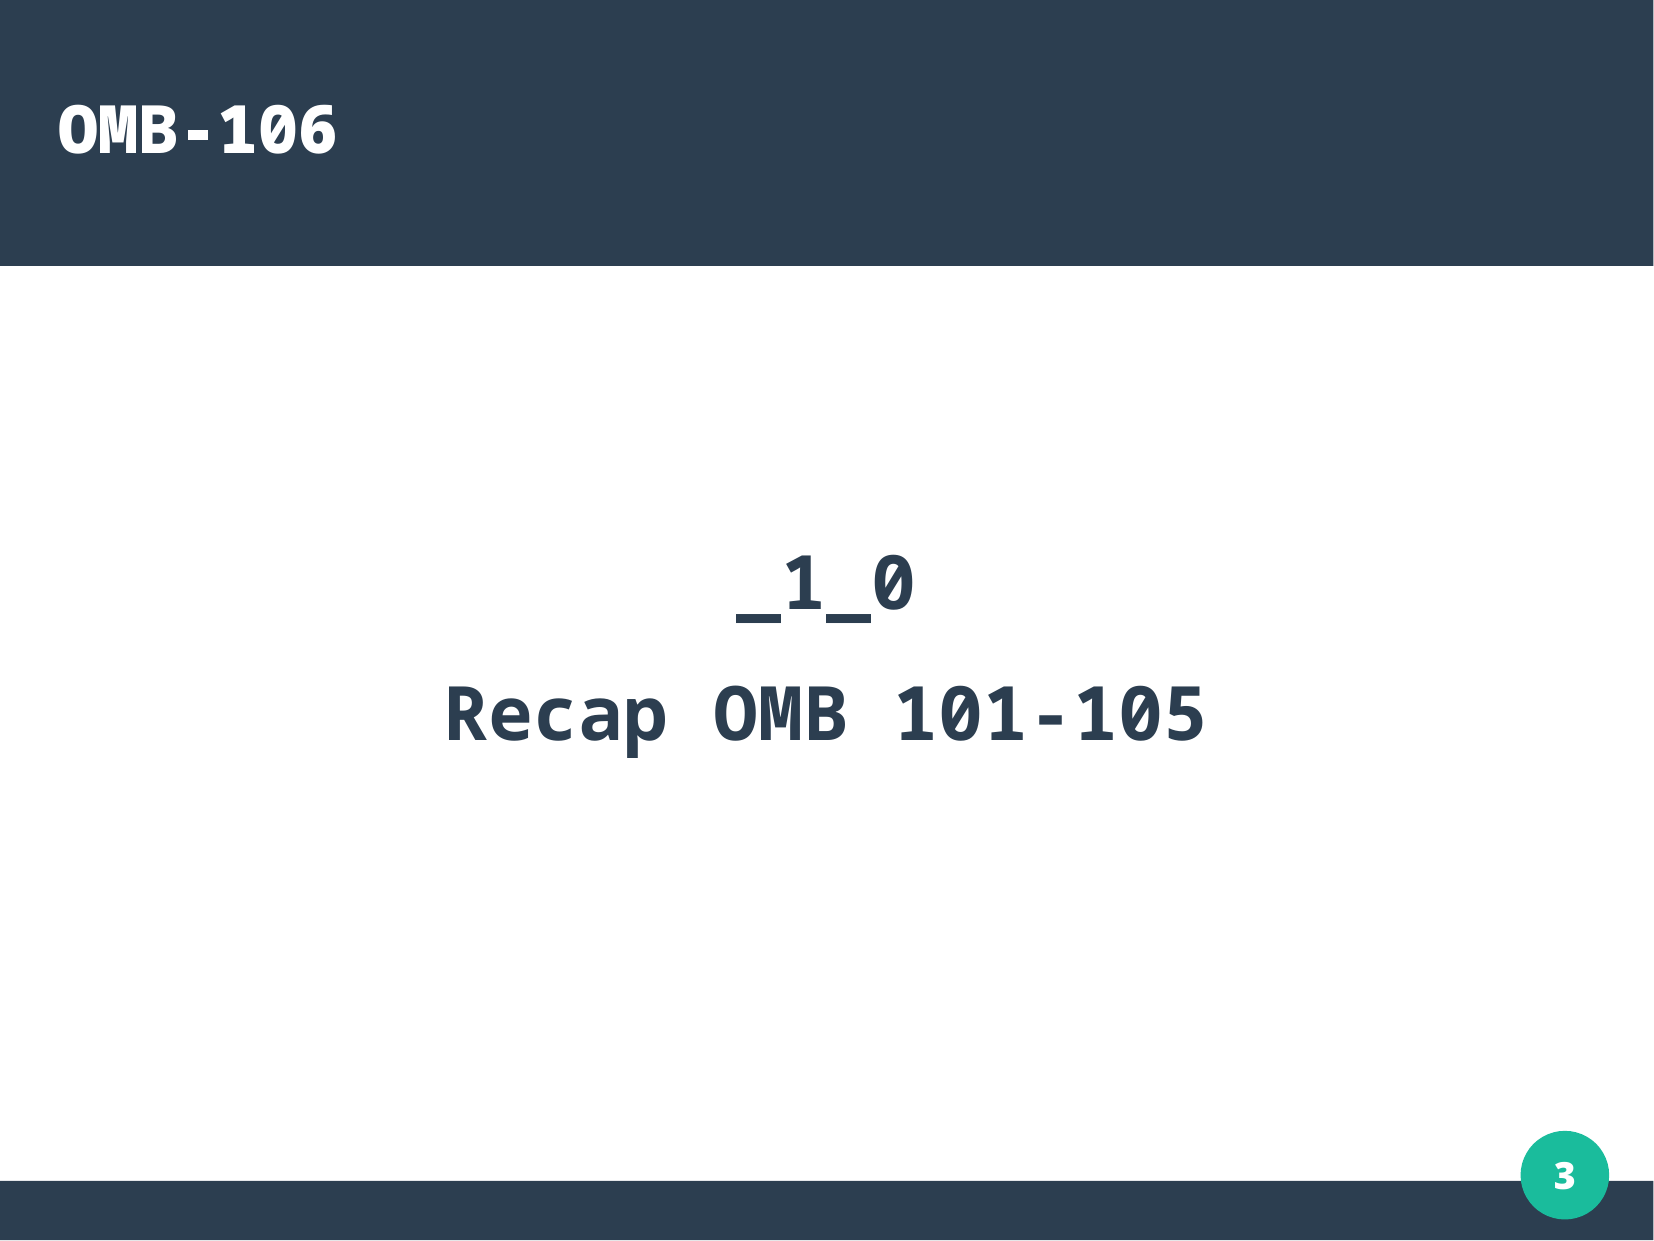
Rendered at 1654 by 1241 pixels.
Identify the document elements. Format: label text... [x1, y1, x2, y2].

title OMB-106 [58, 49, 1594, 207]
list _1_0 Recap OMB 101-105 [0, 265, 1653, 1181]
